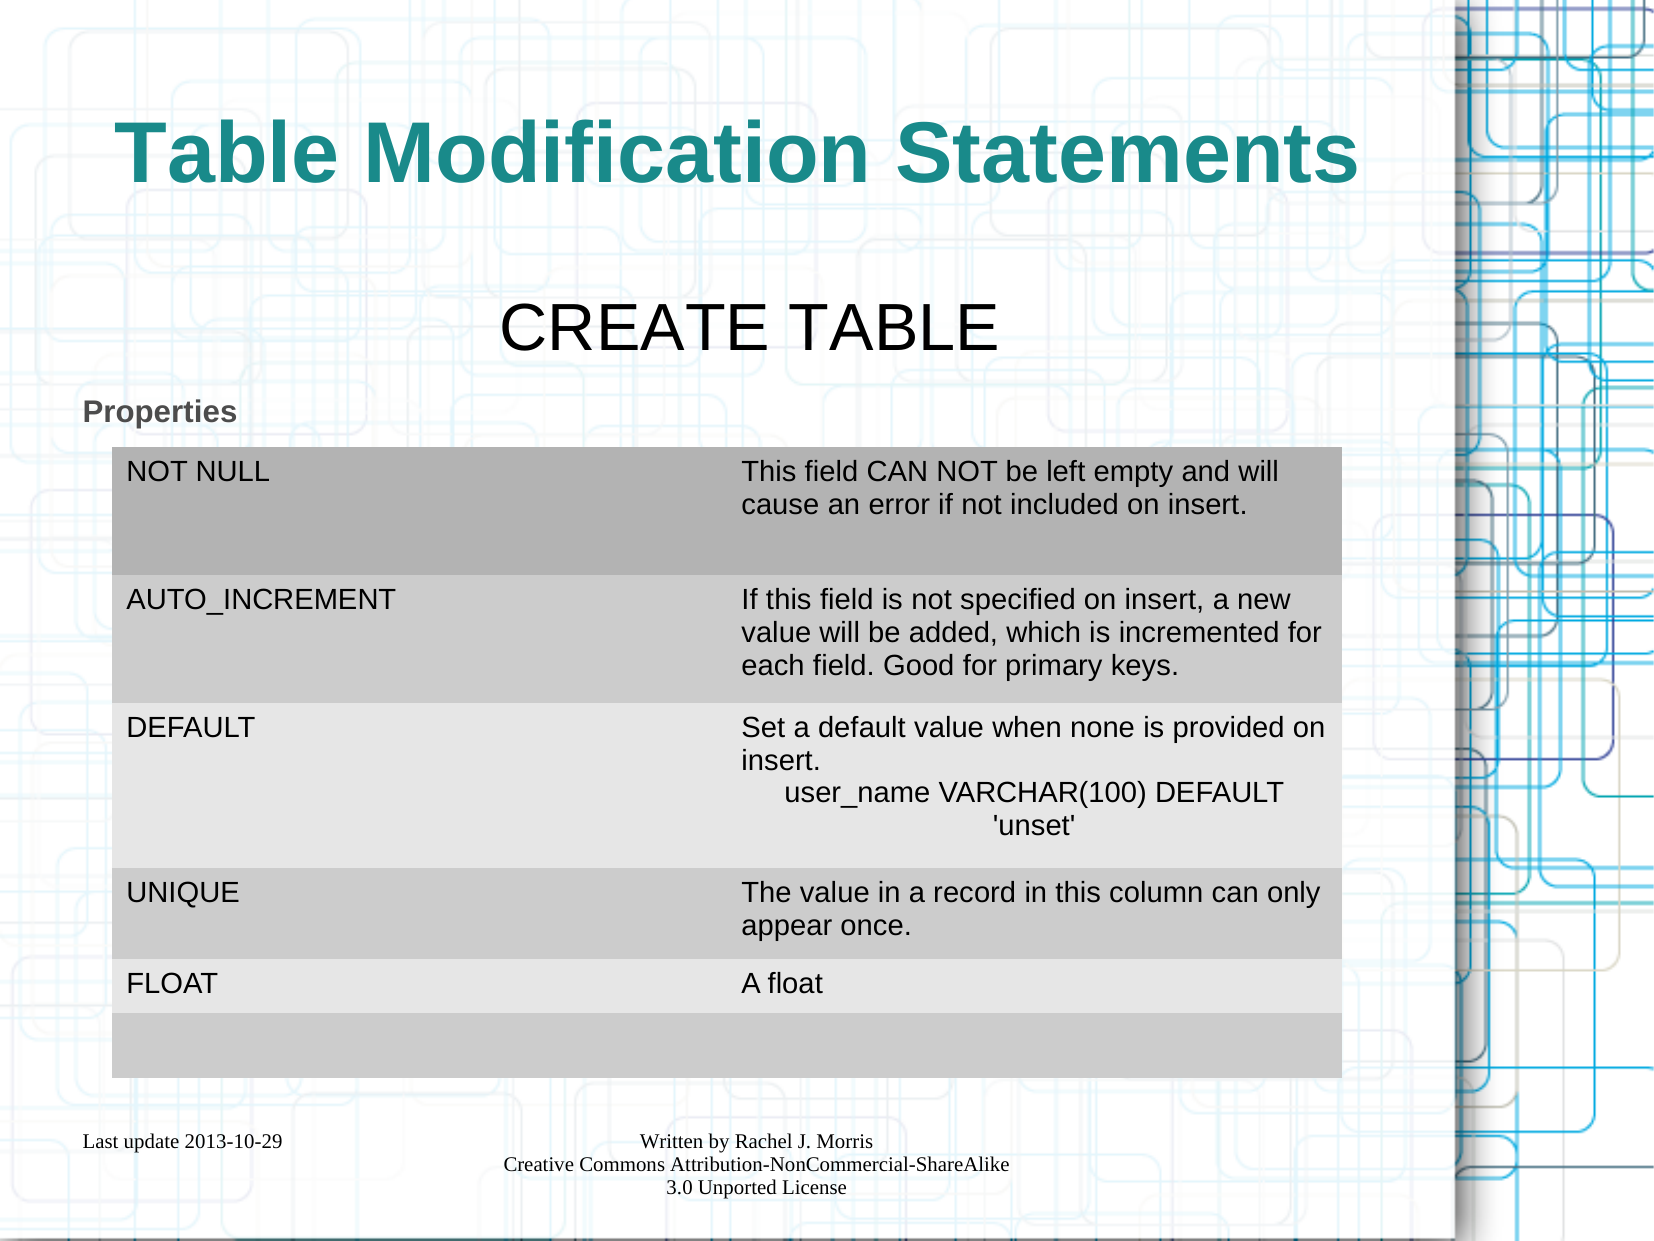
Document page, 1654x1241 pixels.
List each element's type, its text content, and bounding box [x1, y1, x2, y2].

title Table Modification Statements [59, 49, 1418, 257]
table_cell AUTO_INCREMENT [112, 575, 727, 703]
table_cell [727, 1013, 1342, 1078]
table_header This field CAN NOT be left empty and will cause an error if not included on insert. [727, 447, 1342, 575]
table_cell The value in a record in this column can only appear once. [727, 868, 1342, 959]
table_cell Set a default value when none is provided on insert. user_name VARCHAR(100) DEFAULT 'unset' [727, 703, 1342, 868]
table_cell A float [727, 959, 1342, 1013]
picture [0, 0, 1654, 1241]
table_cell UNIQUE [112, 868, 727, 959]
table_cell [112, 1013, 727, 1078]
table_header NOT NULL [112, 447, 727, 575]
table_cell DEFAULT [112, 703, 727, 868]
list CREATE TABLE Properties [82, 290, 1418, 1010]
table_cell FLOAT [112, 959, 727, 1013]
table_cell If this field is not specified on insert, a new value will be added, which is incremented for each field. Good for primary keys. [727, 575, 1342, 703]
